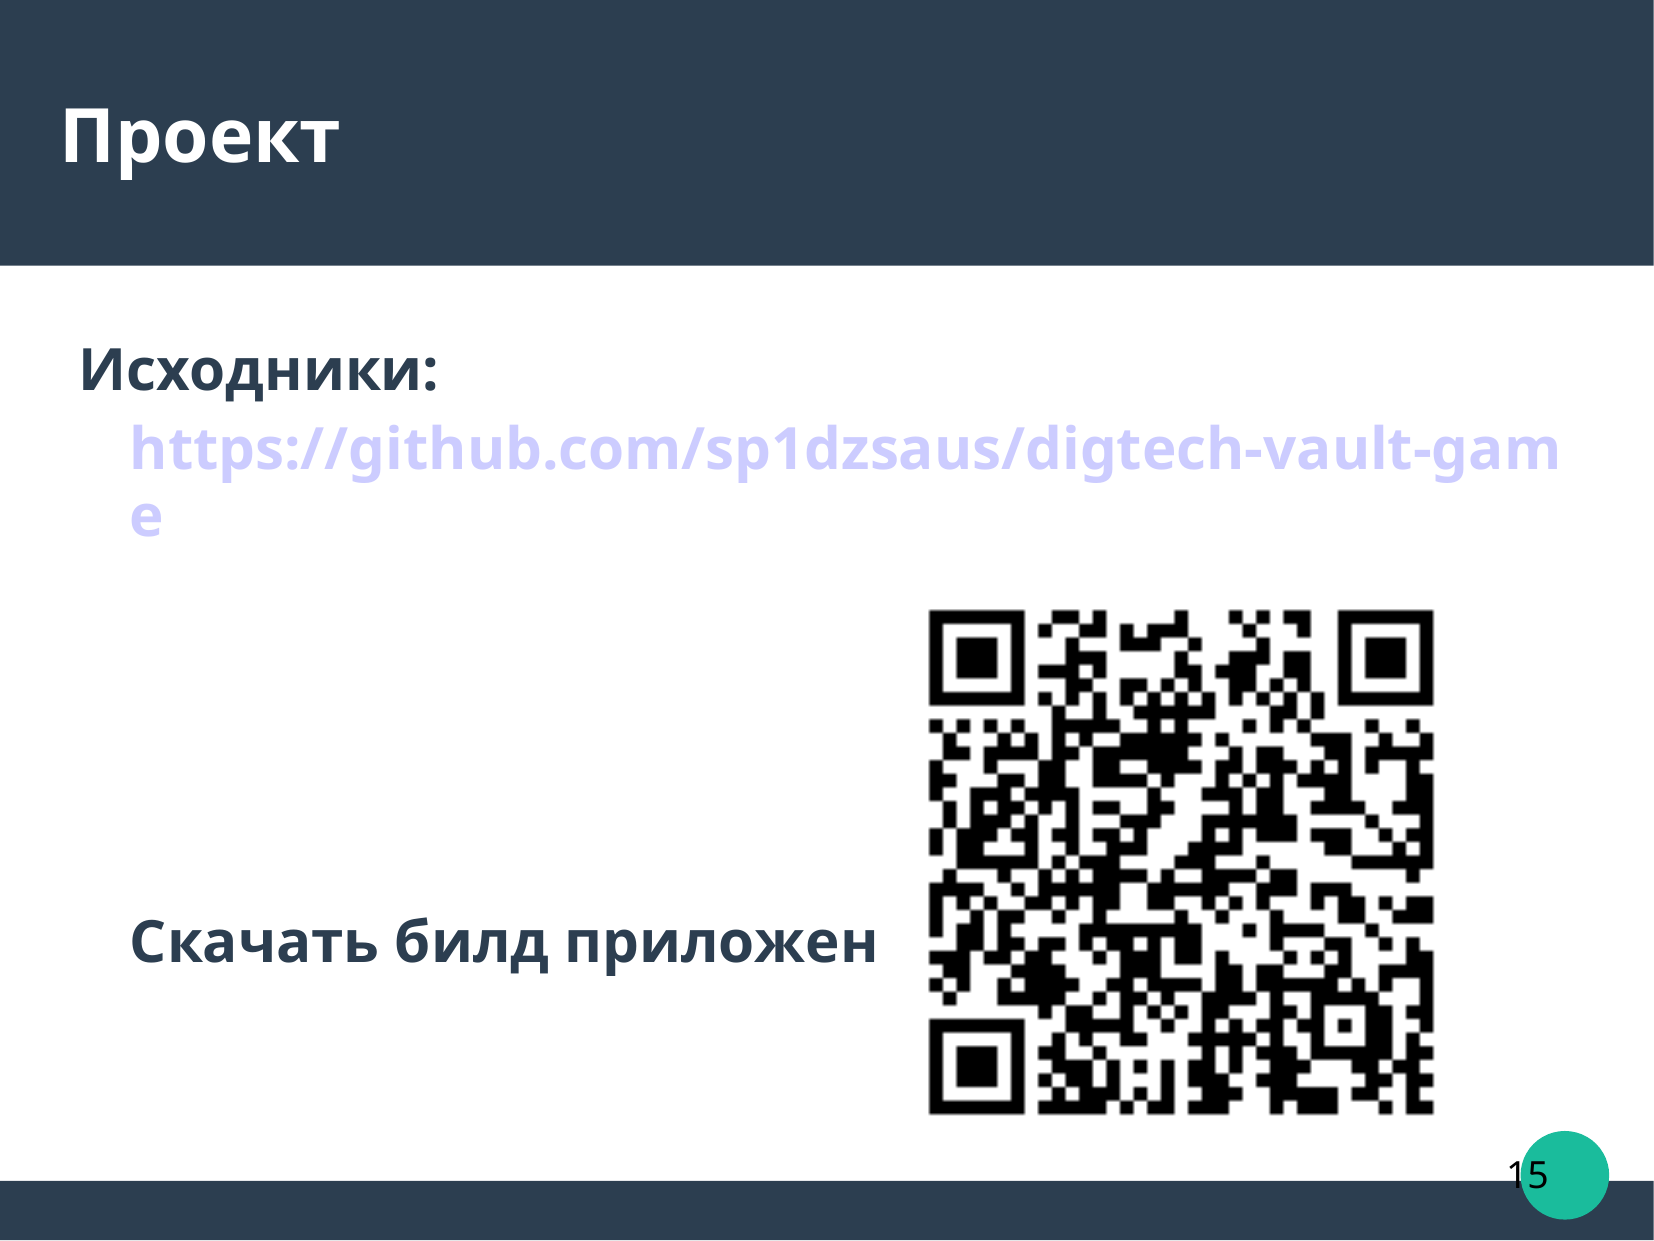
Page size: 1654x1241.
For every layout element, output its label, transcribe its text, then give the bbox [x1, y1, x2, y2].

list Исходники: https://github.com/sp1dzsaus/digtech-vault-game Скачать билд приложения: [59, 324, 1595, 1123]
picture [876, 557, 1489, 1170]
title Проект [59, 49, 1595, 207]
